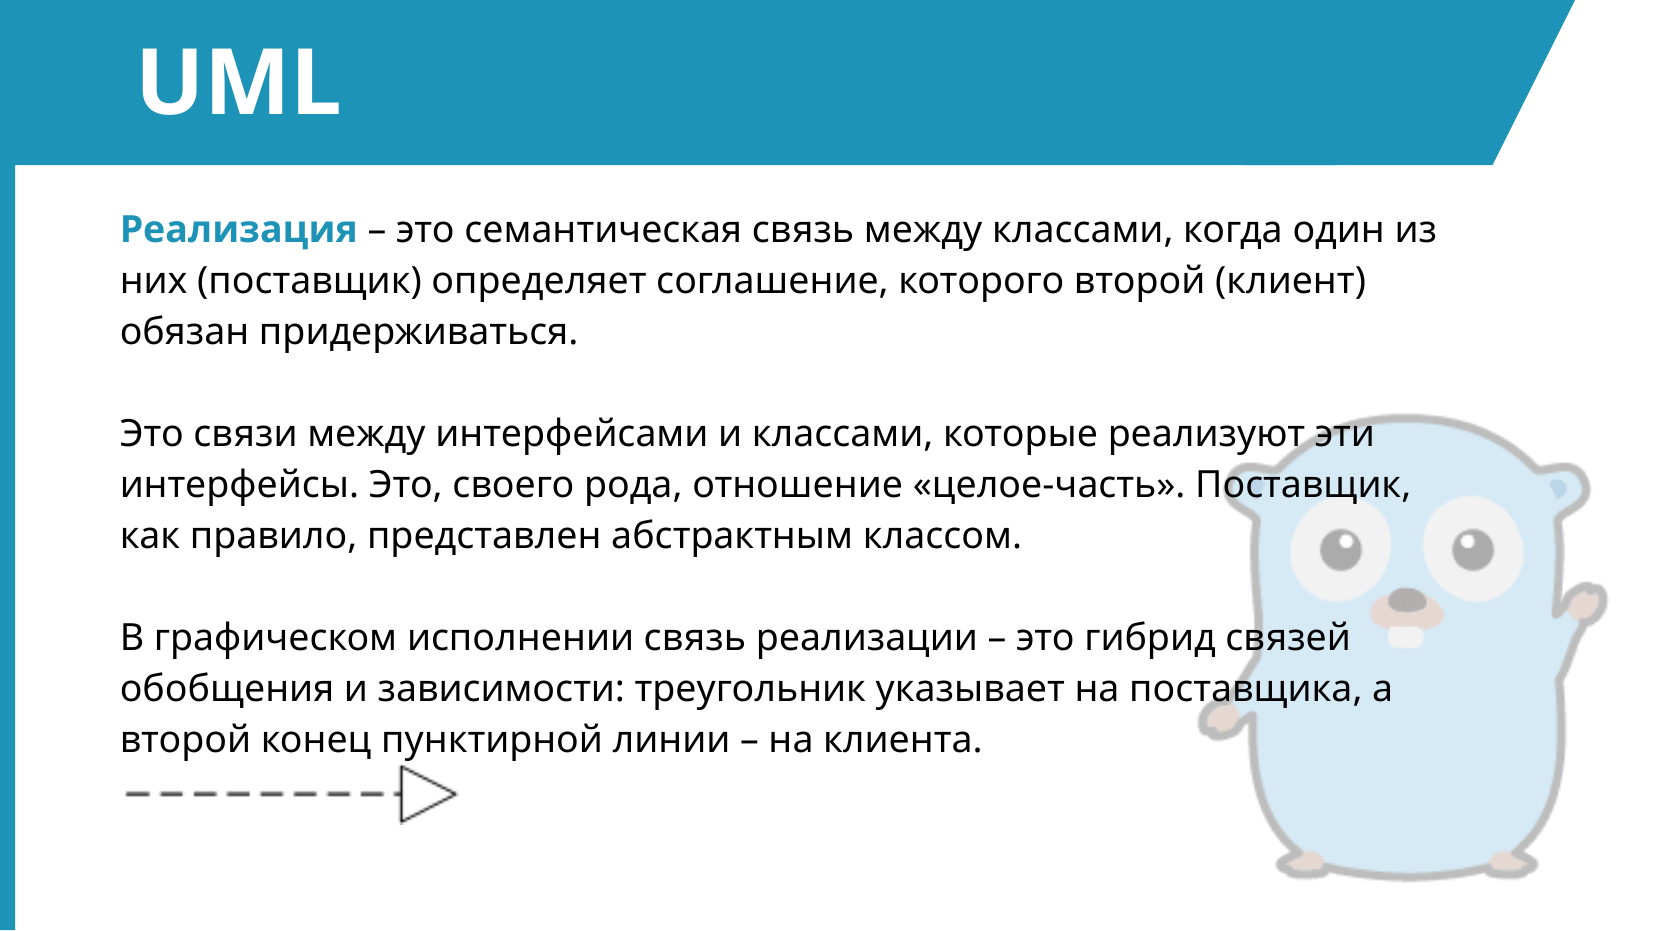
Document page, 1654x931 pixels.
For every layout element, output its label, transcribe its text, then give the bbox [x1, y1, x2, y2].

text_box [1366, 0, 1576, 166]
text_box [0, 0, 135, 931]
text_box Реализация – это семантическая связь между классами, когда один из них (поставщик) определяет соглашение, которого второй (клиент) обязан придерживаться. Это связи между интерфейсами и классами, которые реализуют эти интерфейсы. Это, своего рода, отношение «целое-часть». Поставщик, как правило, представлен абстрактным классом. В графическом исполнении связь реализации – это гибрид связей обобщения и зависимости: треугольник указывает на поставщика, а второй конец пунктирной линии – на клиента. [105, 195, 1476, 897]
title UML [135, 0, 1366, 191]
picture [125, 764, 459, 826]
picture [1155, 393, 1654, 904]
